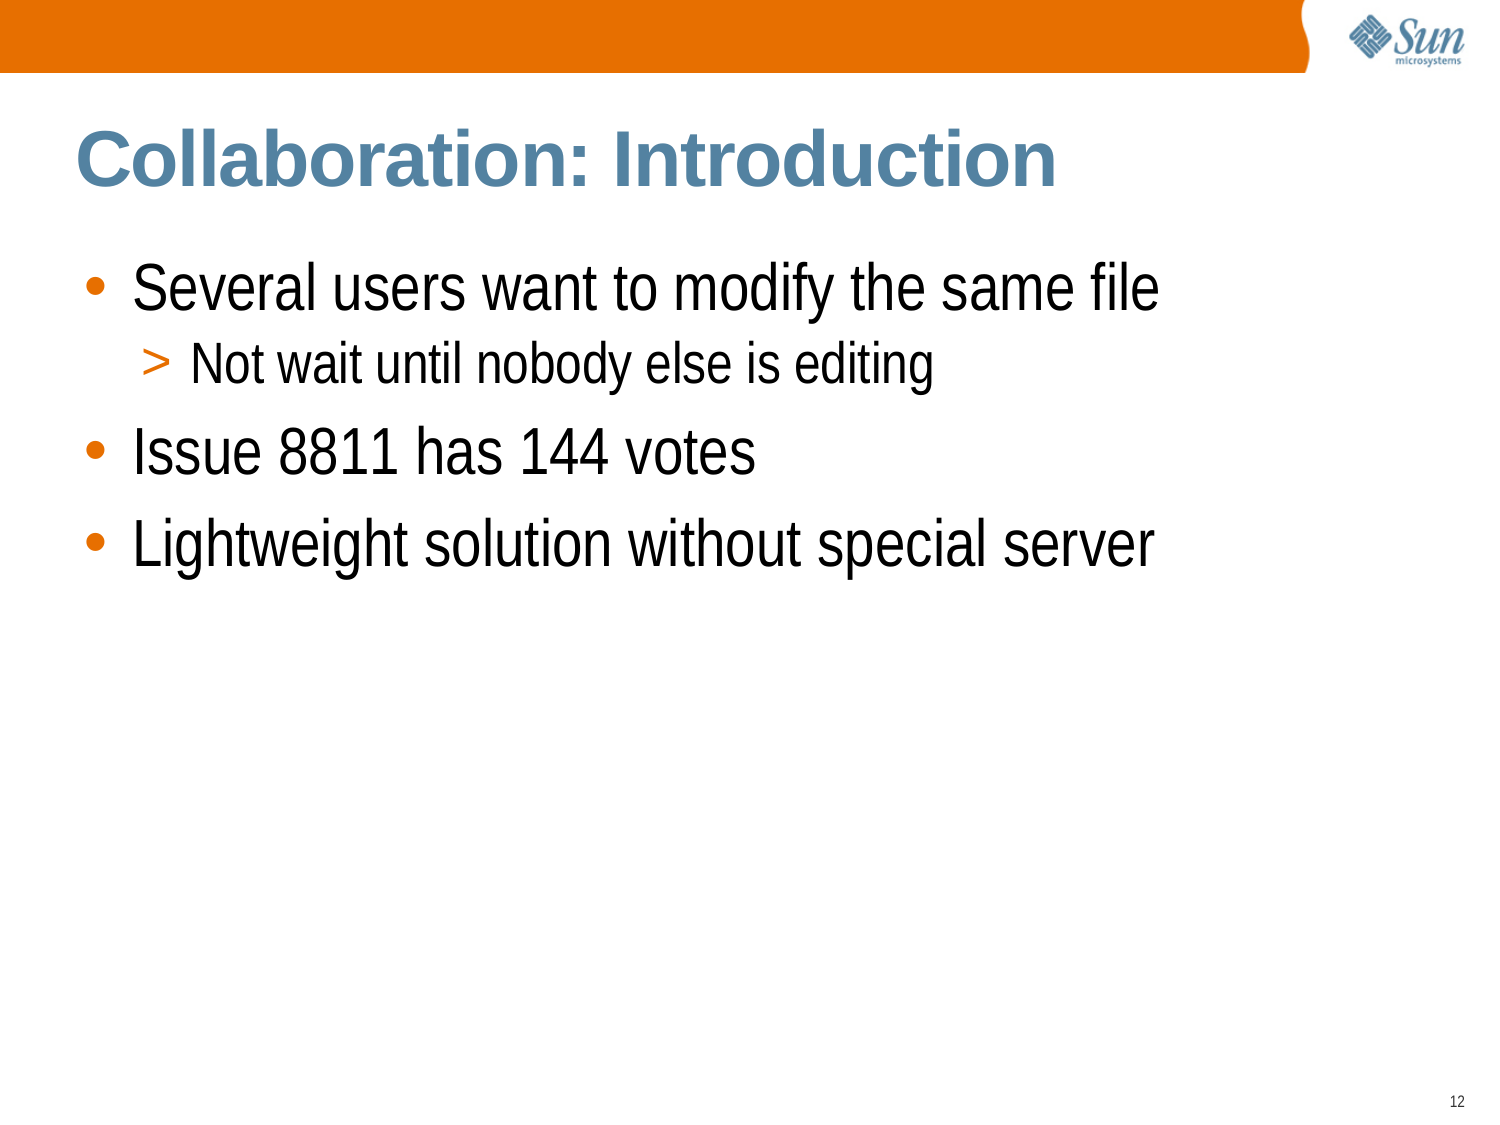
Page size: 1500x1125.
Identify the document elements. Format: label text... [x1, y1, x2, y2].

title Collaboration: Introduction [75, 123, 1437, 227]
list Several users want to modify the same file Not wait until nobody else is editing Issue 8811 has 144 votes Lightweight solution without special server [64, 258, 1401, 1062]
picture [0, 0, 1500, 73]
